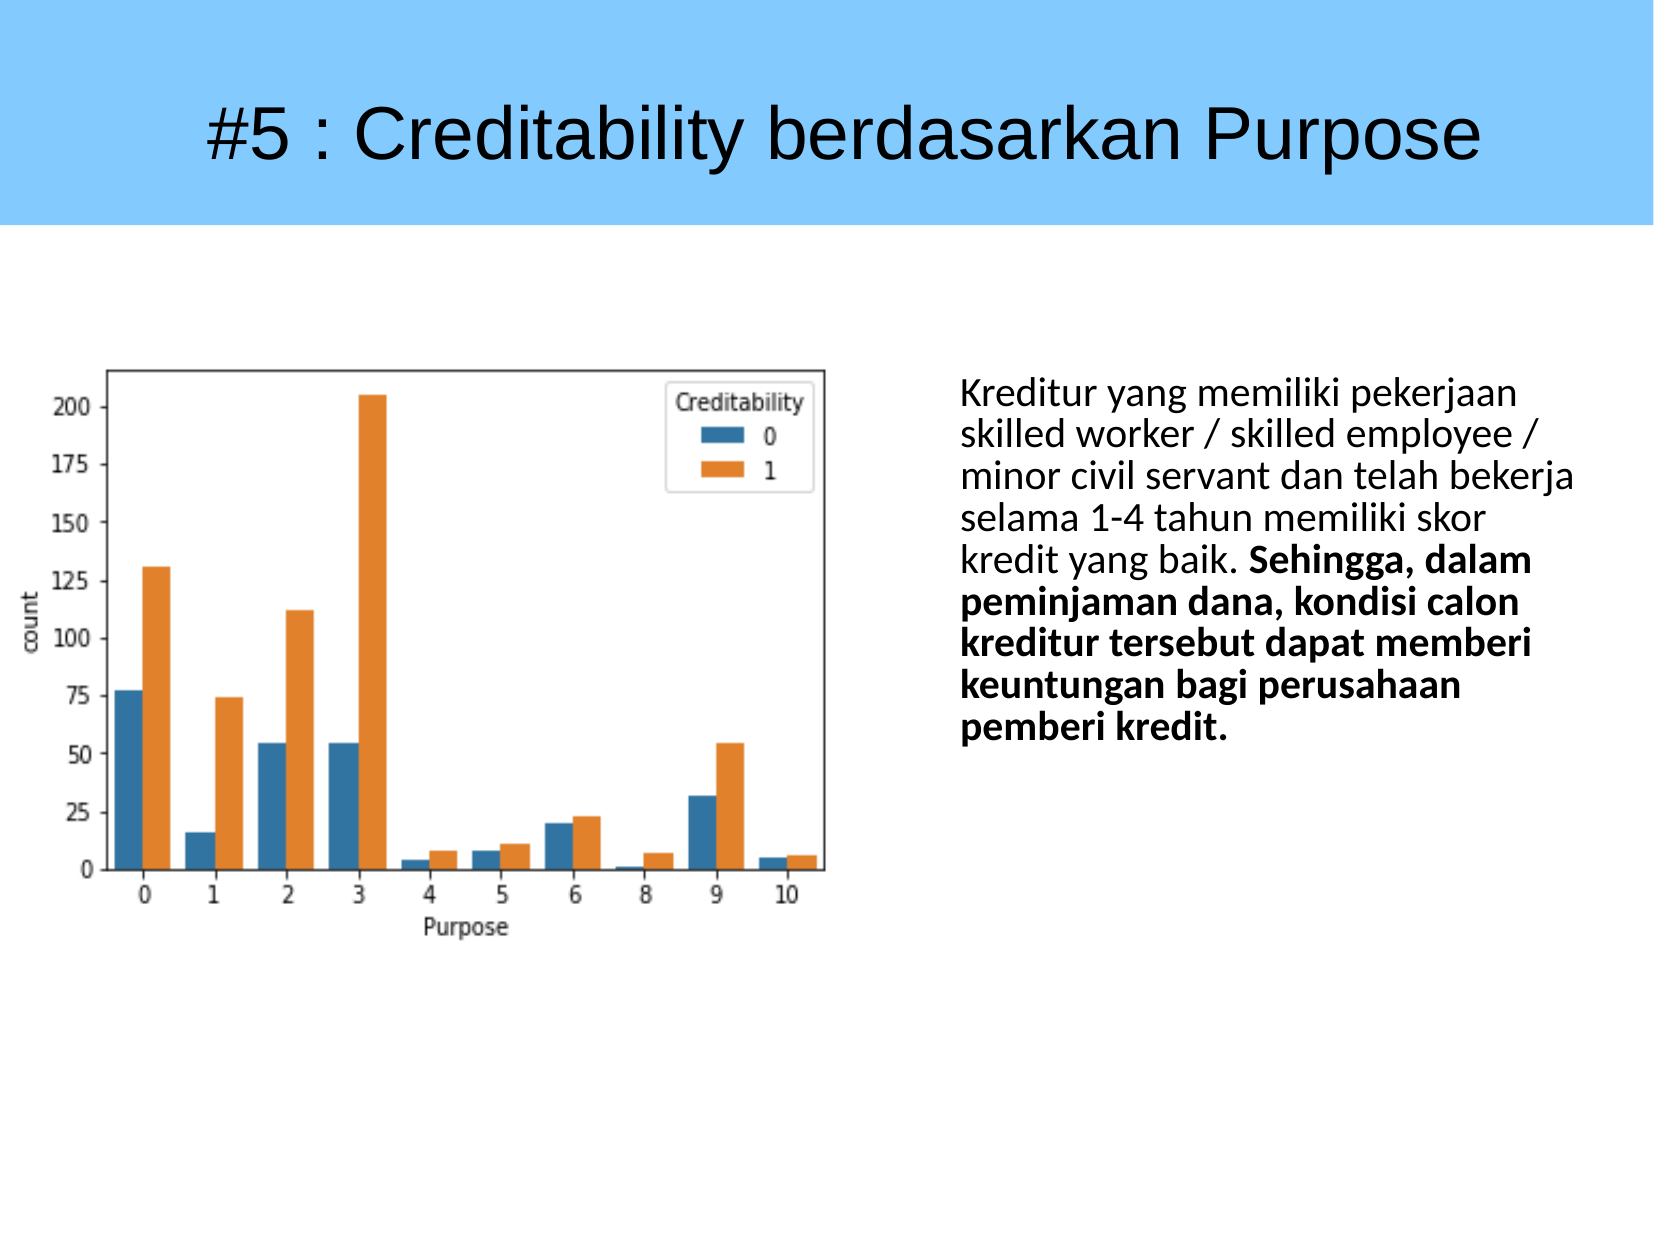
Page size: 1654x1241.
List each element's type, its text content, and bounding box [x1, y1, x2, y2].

list Kreditur yang memiliki pekerjaan skilled worker / skilled employee / minor civil servant dan telah bekerja selama 1-4 tahun memiliki skor kredit yang baik. Sehingga, dalam peminjaman dana, kondisi calon kreditur tersebut dapat memberi keuntungan bagi perusahaan pemberi kredit. [889, 375, 1576, 1194]
picture [0, 329, 885, 976]
text_box [0, 0, 1654, 226]
title #5 : Creditability berdasarkan Purpose [101, 30, 1591, 238]
list [885, 290, 1571, 1109]
